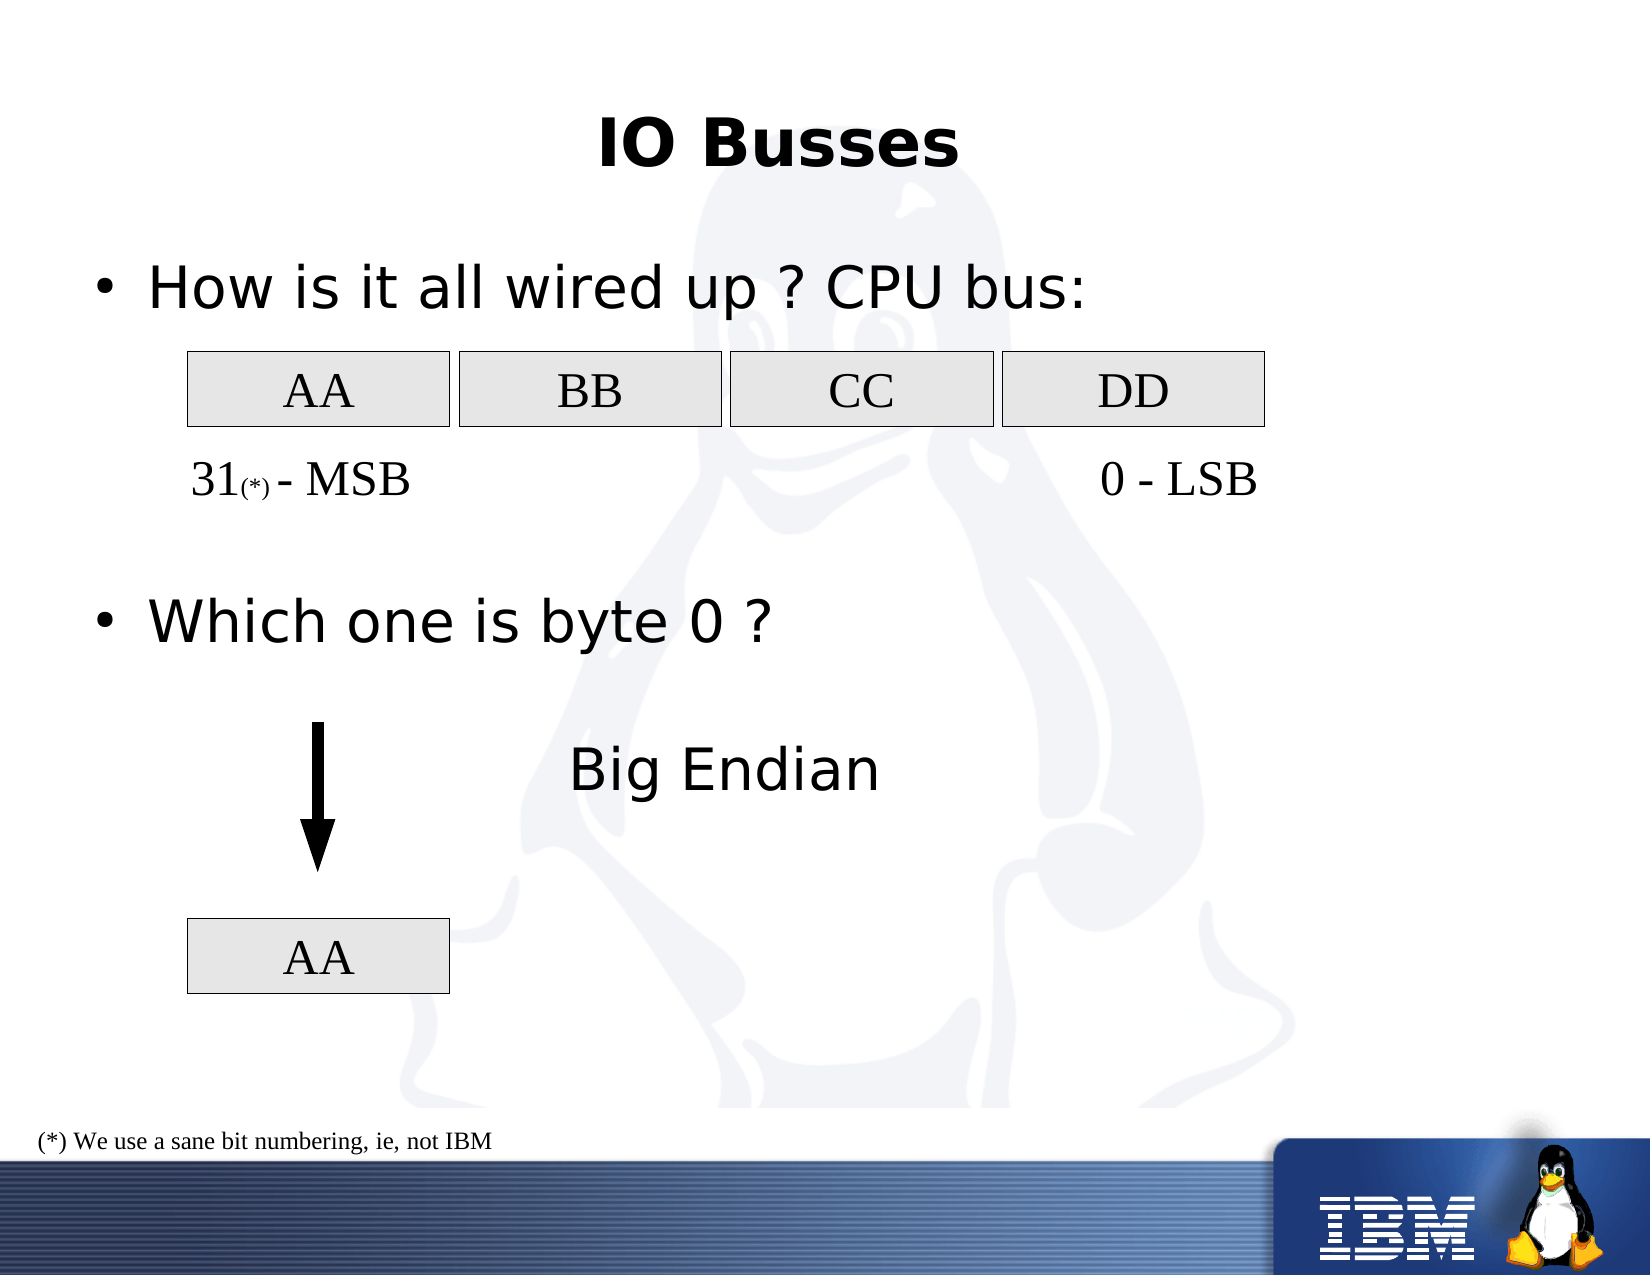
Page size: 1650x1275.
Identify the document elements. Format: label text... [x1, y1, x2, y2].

list How is it all wired up ? CPU bus: Which one is byte 0 ? [76, 253, 1457, 1147]
text_box 0 - LSB [1100, 446, 1259, 502]
text_box 31(*) - MSB [190, 446, 412, 502]
text_box CC [730, 351, 994, 427]
text_box (*) We use a sane bit numbering, ie, not IBM [37, 1125, 492, 1153]
title IO Busses [76, 76, 1457, 211]
text_box AA [187, 918, 450, 994]
text_box DD [1002, 351, 1265, 427]
text_box Big Endian [568, 730, 881, 799]
text_box BB [459, 351, 722, 427]
text_box AA [187, 351, 450, 427]
